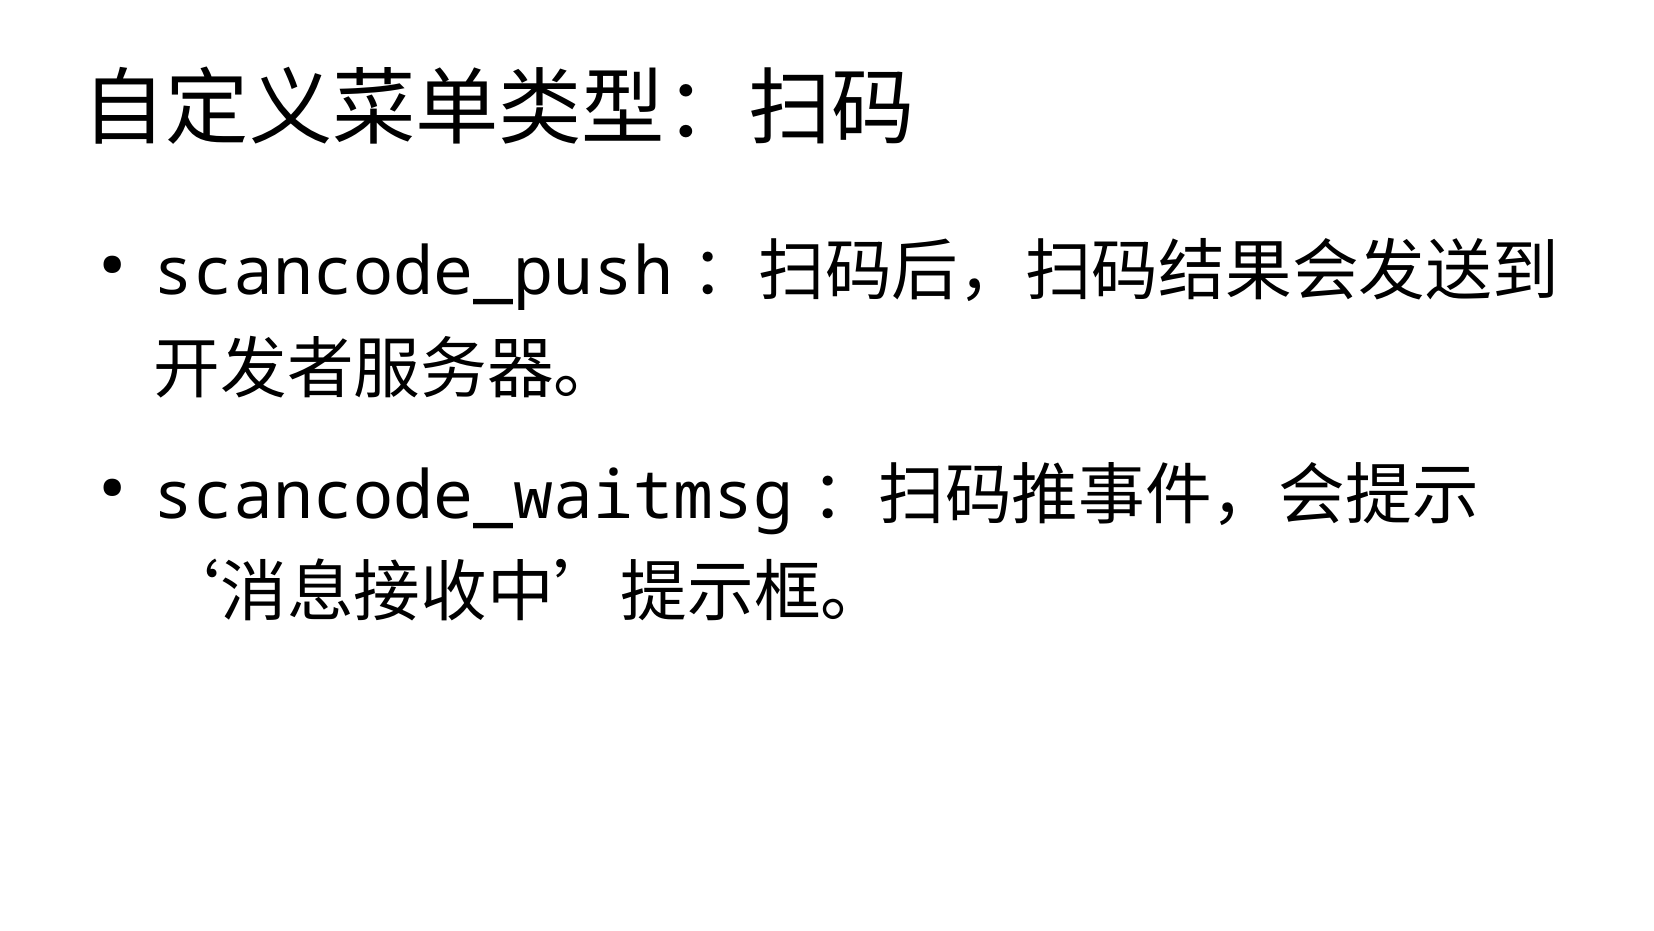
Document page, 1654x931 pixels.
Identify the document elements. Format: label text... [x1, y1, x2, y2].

title 自定义菜单类型：扫码 [82, 37, 1571, 166]
list scancode_push：扫码后，扫码结果会发送到开发者服务器。 scancode_waitmsg：扫码推事件，会提示‘消息接收中’提示框。 [82, 217, 1571, 875]
